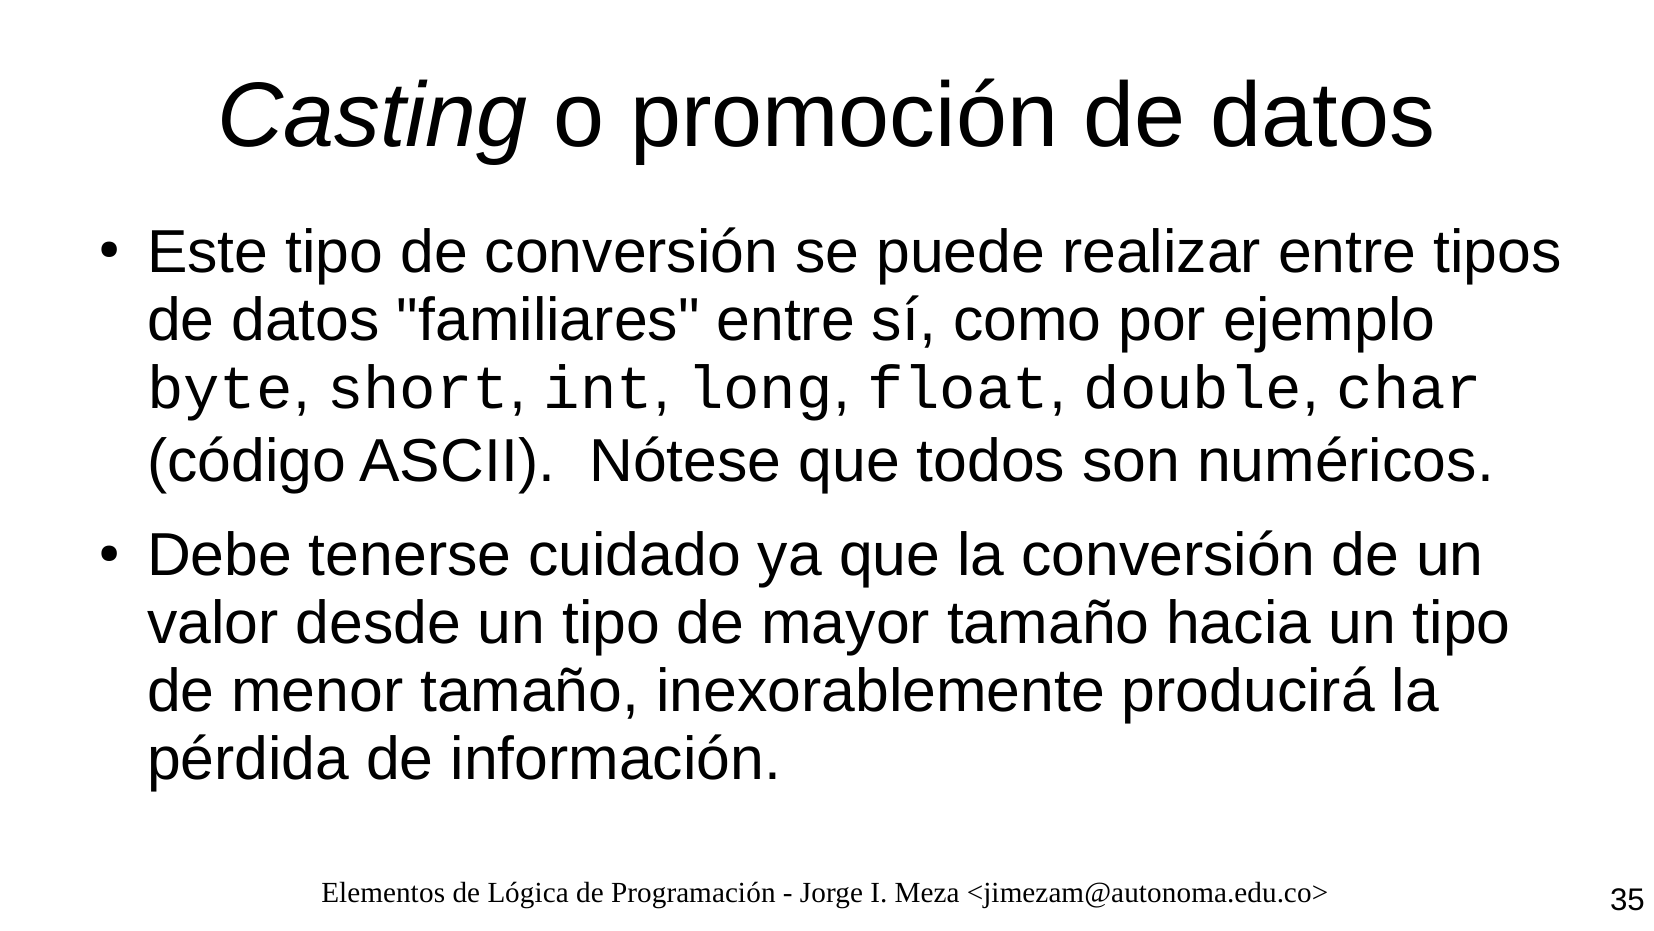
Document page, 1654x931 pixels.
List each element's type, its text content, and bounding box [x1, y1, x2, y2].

list Este tipo de conversión se puede realizar entre tipos de datos "familiares" entre sí, como por ejemplo byte, short, int, long, float, double, char (código ASCII). Nótese que todos son numéricos. Debe tenerse cuidado ya que la conversión de un valor desde un tipo de mayor tamaño hacia un tipo de menor tamaño, inexorablemente producirá la pérdida de información. [82, 217, 1571, 863]
title Casting o promoción de datos [82, 37, 1571, 193]
